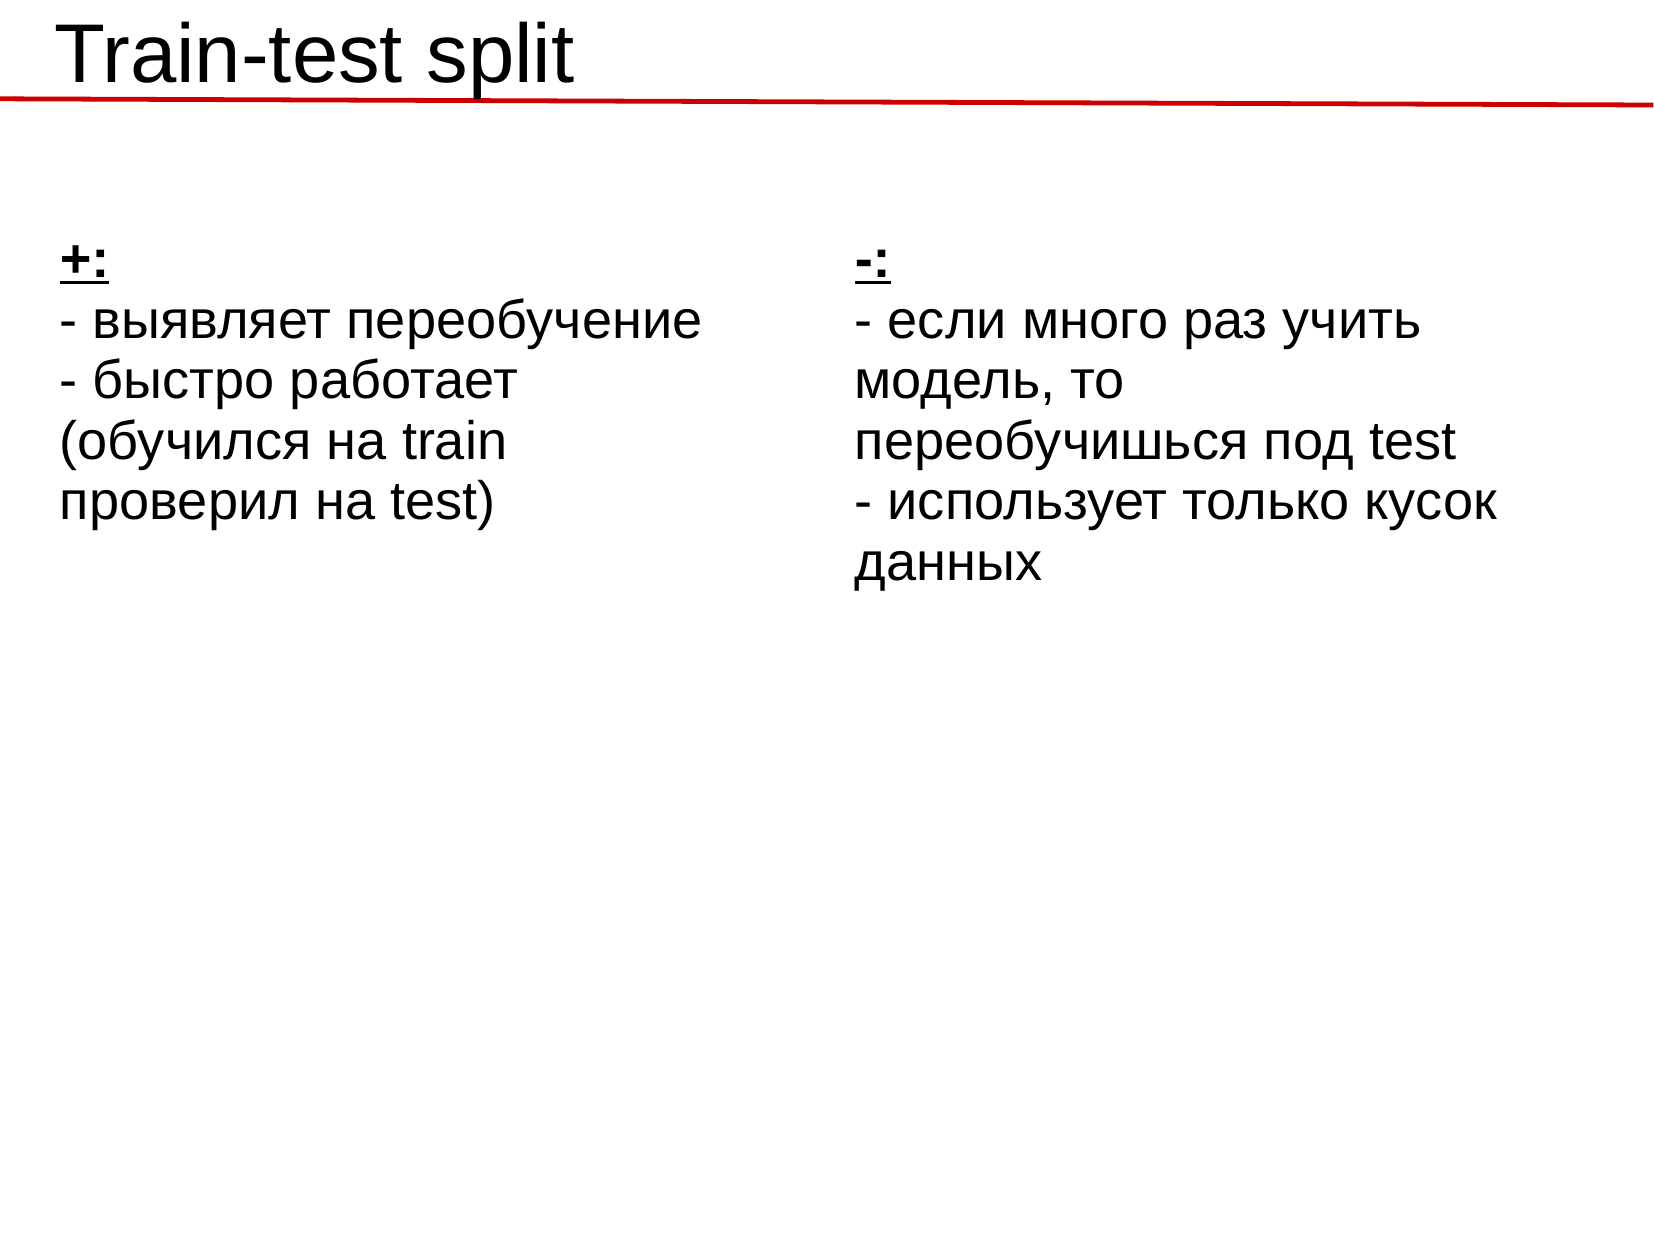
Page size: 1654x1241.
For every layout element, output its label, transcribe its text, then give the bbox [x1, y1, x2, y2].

text_box +: - выявляет переобучение - быстро работает (обучился на train проверил на test) [45, 221, 721, 661]
text_box -: - если много раз учить модель, то переобучишься под test - использует только кусок данных [840, 221, 1516, 661]
text_box Train-test split [0, 0, 631, 201]
